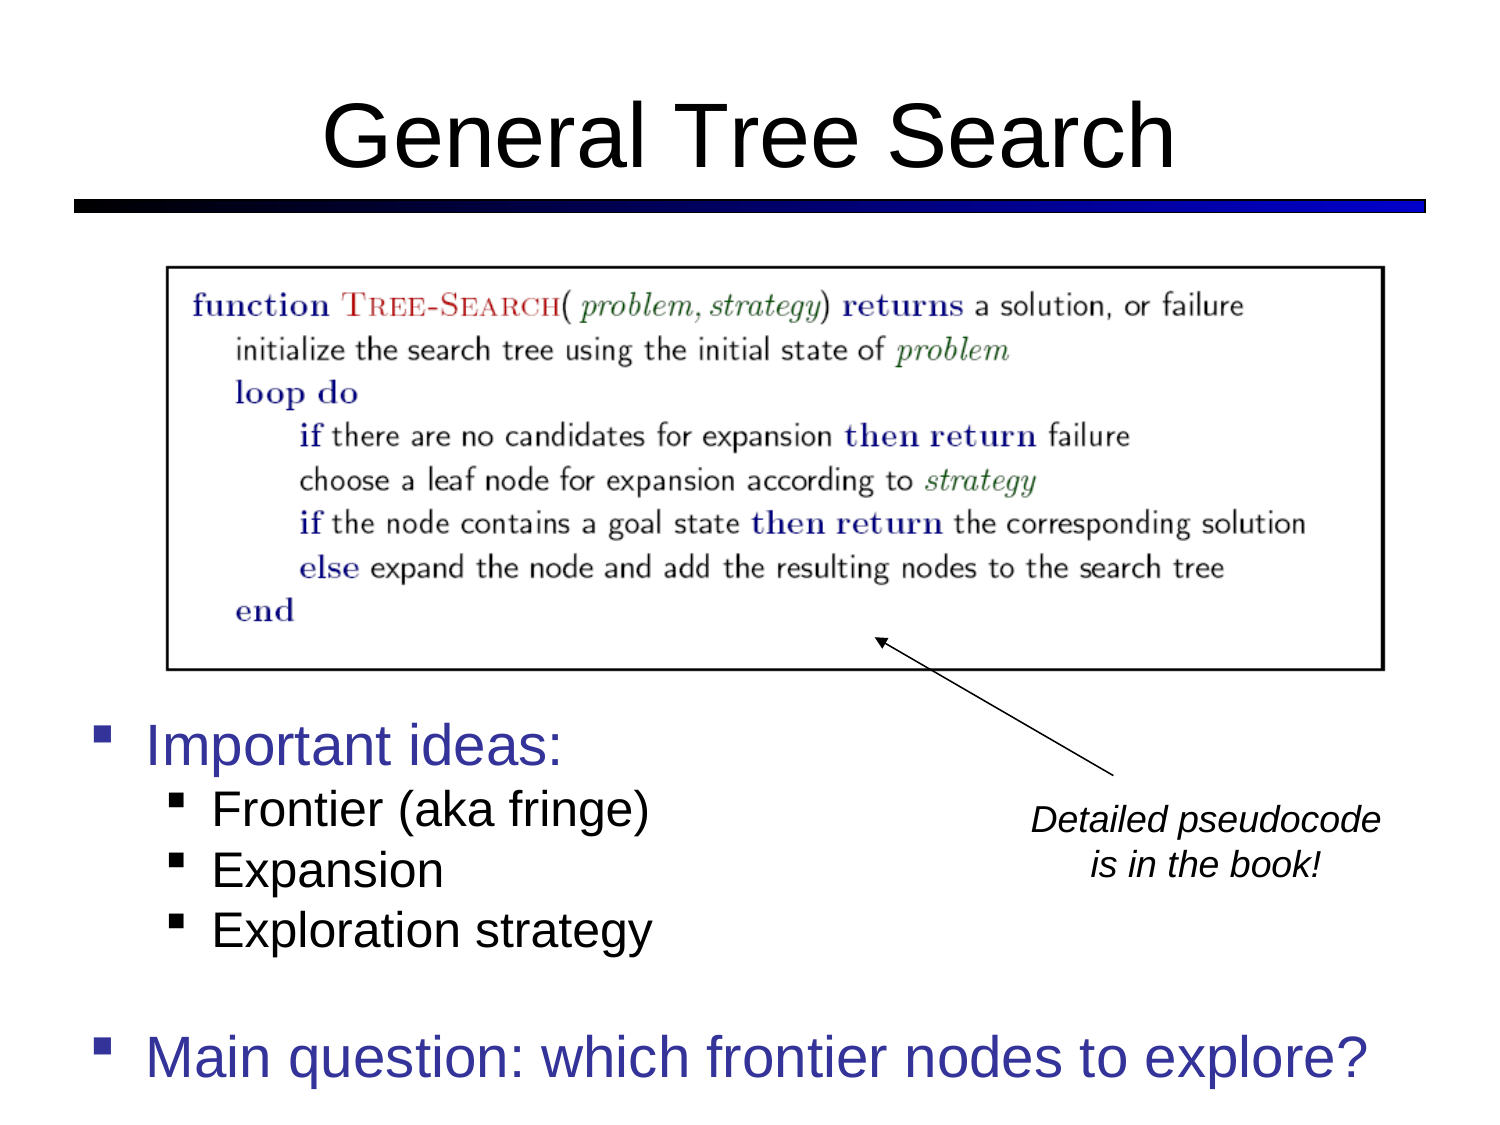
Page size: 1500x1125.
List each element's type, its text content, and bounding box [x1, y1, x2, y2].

text_box Detailed pseudocode is in the book! [999, 787, 1413, 893]
text_box General Tree Search [75, 37, 1426, 225]
text_box Important ideas: Frontier (aka fringe) Expansion Exploration strategy Main question: which frontier nodes to explore? [75, 712, 1426, 1101]
picture [162, 262, 1387, 672]
